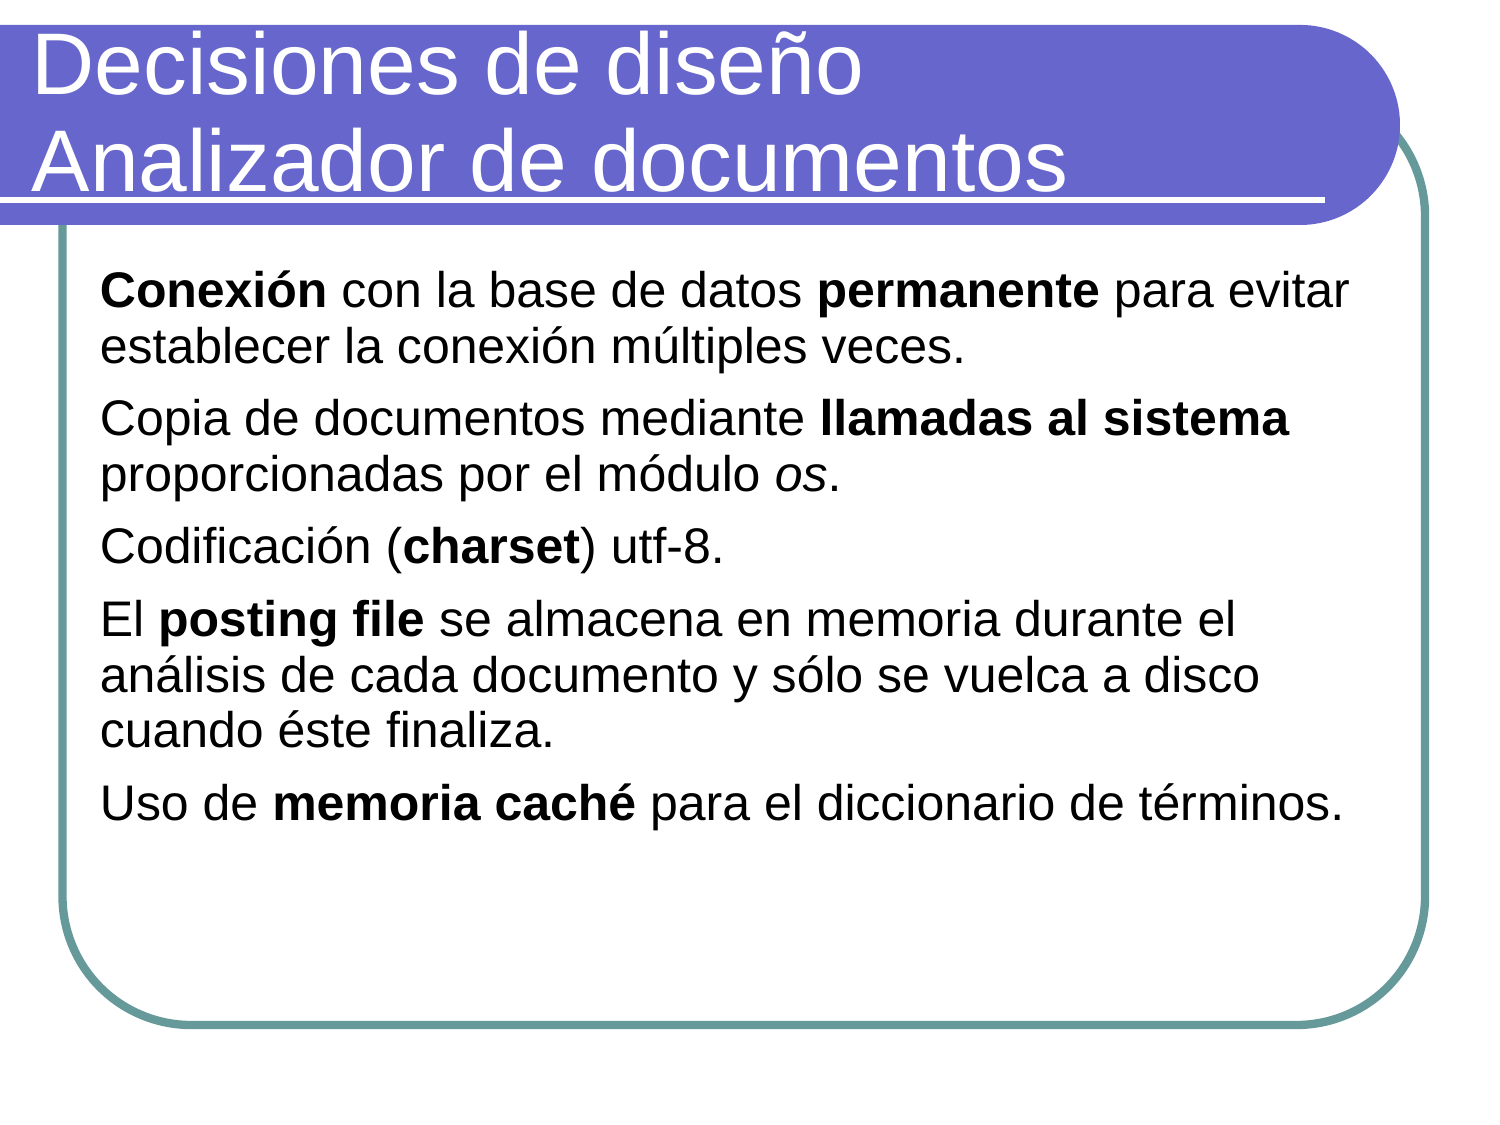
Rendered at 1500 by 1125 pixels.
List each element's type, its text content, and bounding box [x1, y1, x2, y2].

title Decisiones de diseño Analizador de documentos [31, 7, 1347, 218]
list Conexión con la base de datos permanente para evitar establecer la conexión múltiples veces. Copia de documentos mediante llamadas al sistema proporcionadas por el módulo os. Codificación (charset) utf-8. El posting file se almacena en memoria durante el análisis de cada documento y sólo se vuelca a disco cuando éste finaliza. Uso de memoria caché para el diccionario de términos. [99, 262, 1401, 991]
